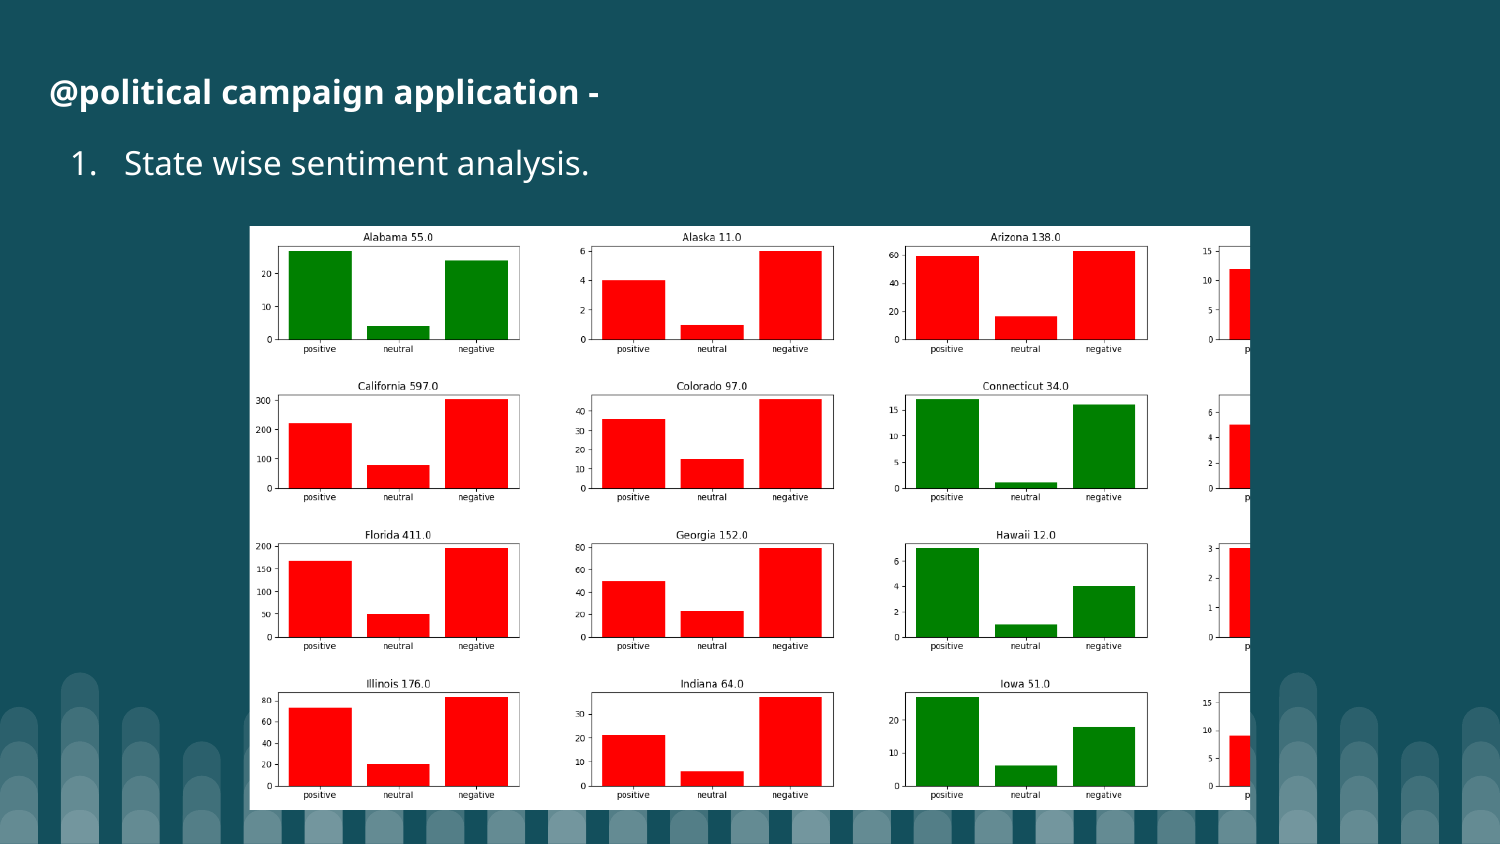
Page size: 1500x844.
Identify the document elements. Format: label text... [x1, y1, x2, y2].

text_box @political campaign application - State wise sentiment analysis. [34, 50, 1466, 197]
picture [249, 226, 1251, 810]
